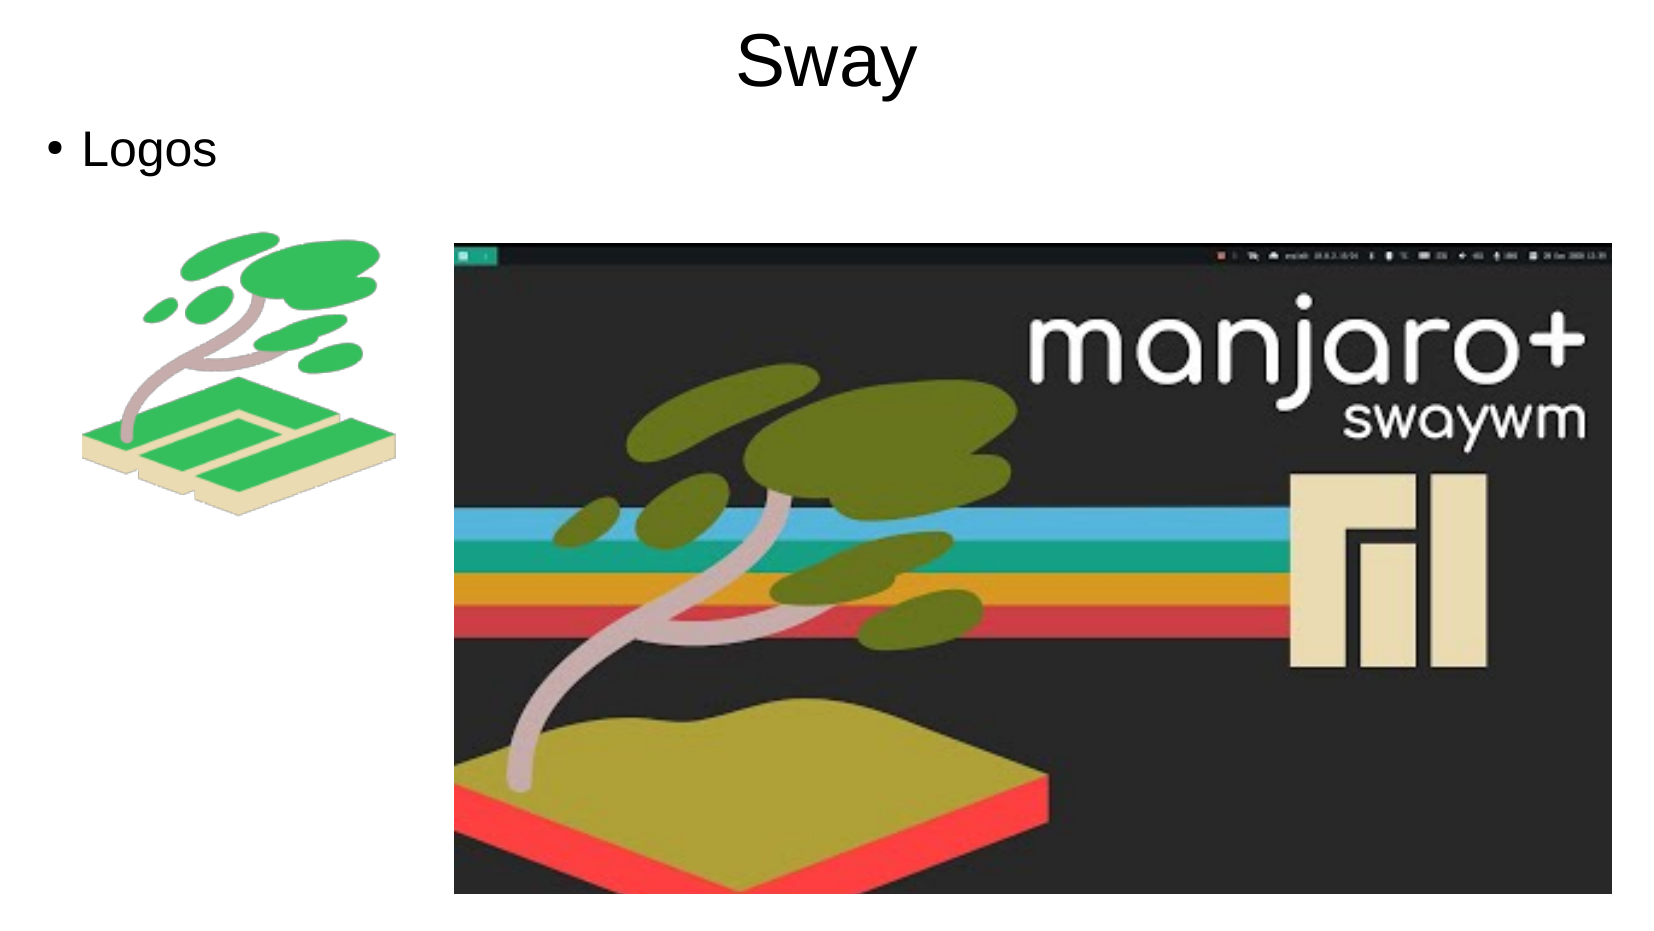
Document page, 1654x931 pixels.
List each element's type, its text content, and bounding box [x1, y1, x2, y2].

picture [82, 218, 396, 531]
picture [454, 243, 1612, 894]
title Sway [82, 18, 1571, 103]
subtitle Logos [46, 121, 1612, 308]
